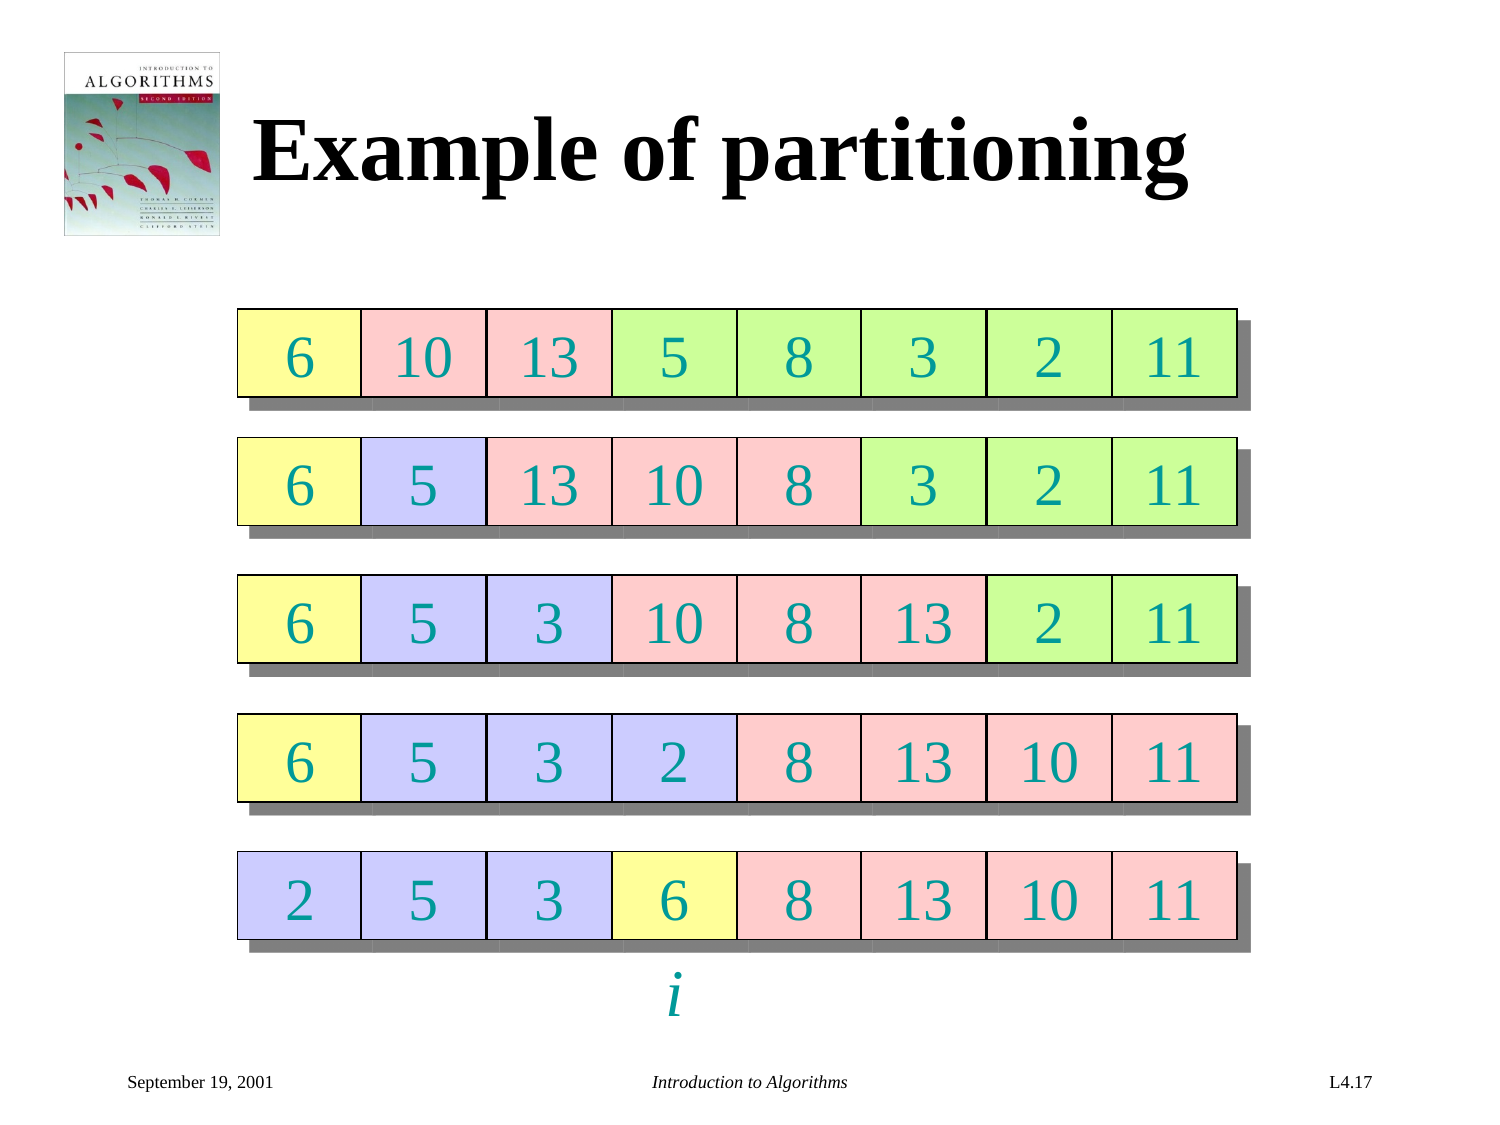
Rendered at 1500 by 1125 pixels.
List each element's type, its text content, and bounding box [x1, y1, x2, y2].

text_box 11 [1112, 437, 1237, 526]
text_box 6 [237, 713, 361, 803]
text_box 5 [361, 713, 487, 803]
text_box 10 [612, 575, 737, 664]
text_box 8 [737, 713, 860, 803]
text_box 10 [361, 309, 487, 398]
text_box 11 [1112, 713, 1237, 803]
text_box 10 [986, 851, 1112, 940]
text_box 5 [361, 575, 487, 664]
text_box 5 [612, 309, 737, 398]
text_box 3 [487, 575, 612, 664]
text_box 11 [1112, 575, 1237, 664]
picture [64, 52, 220, 236]
text_box 13 [860, 713, 986, 803]
text_box L4.<number> [1074, 1062, 1388, 1101]
text_box 10 [986, 713, 1112, 803]
text_box 3 [860, 309, 986, 398]
text_box 2 [237, 851, 361, 940]
text_box 2 [986, 437, 1112, 526]
text_box 10 [612, 437, 737, 526]
text_box 2 [986, 309, 1112, 398]
text_box 5 [361, 437, 487, 526]
text_box 13 [860, 851, 986, 940]
text_box 13 [860, 575, 986, 664]
text_box 3 [487, 851, 612, 940]
text_box 8 [737, 437, 860, 526]
text_box 11 [1112, 851, 1237, 940]
text_box 3 [860, 437, 986, 526]
text_box 2 [612, 713, 737, 803]
text_box 3 [487, 713, 612, 803]
text_box 13 [487, 437, 612, 526]
text_box September 19, 2001 [112, 1062, 426, 1101]
text_box Introduction to Algorithms [512, 1062, 988, 1101]
text_box 13 [487, 309, 612, 398]
text_box 11 [1112, 309, 1237, 398]
title Example of partitioning [237, 49, 1475, 238]
text_box 8 [737, 575, 860, 664]
text_box 6 [237, 437, 361, 526]
text_box 8 [737, 309, 860, 398]
text_box 6 [237, 309, 361, 398]
text_box i [650, 942, 699, 1038]
text_box 5 [361, 851, 487, 940]
text_box 8 [737, 851, 860, 940]
text_box 6 [612, 851, 737, 940]
text_box 2 [986, 575, 1112, 664]
text_box 6 [237, 575, 361, 664]
